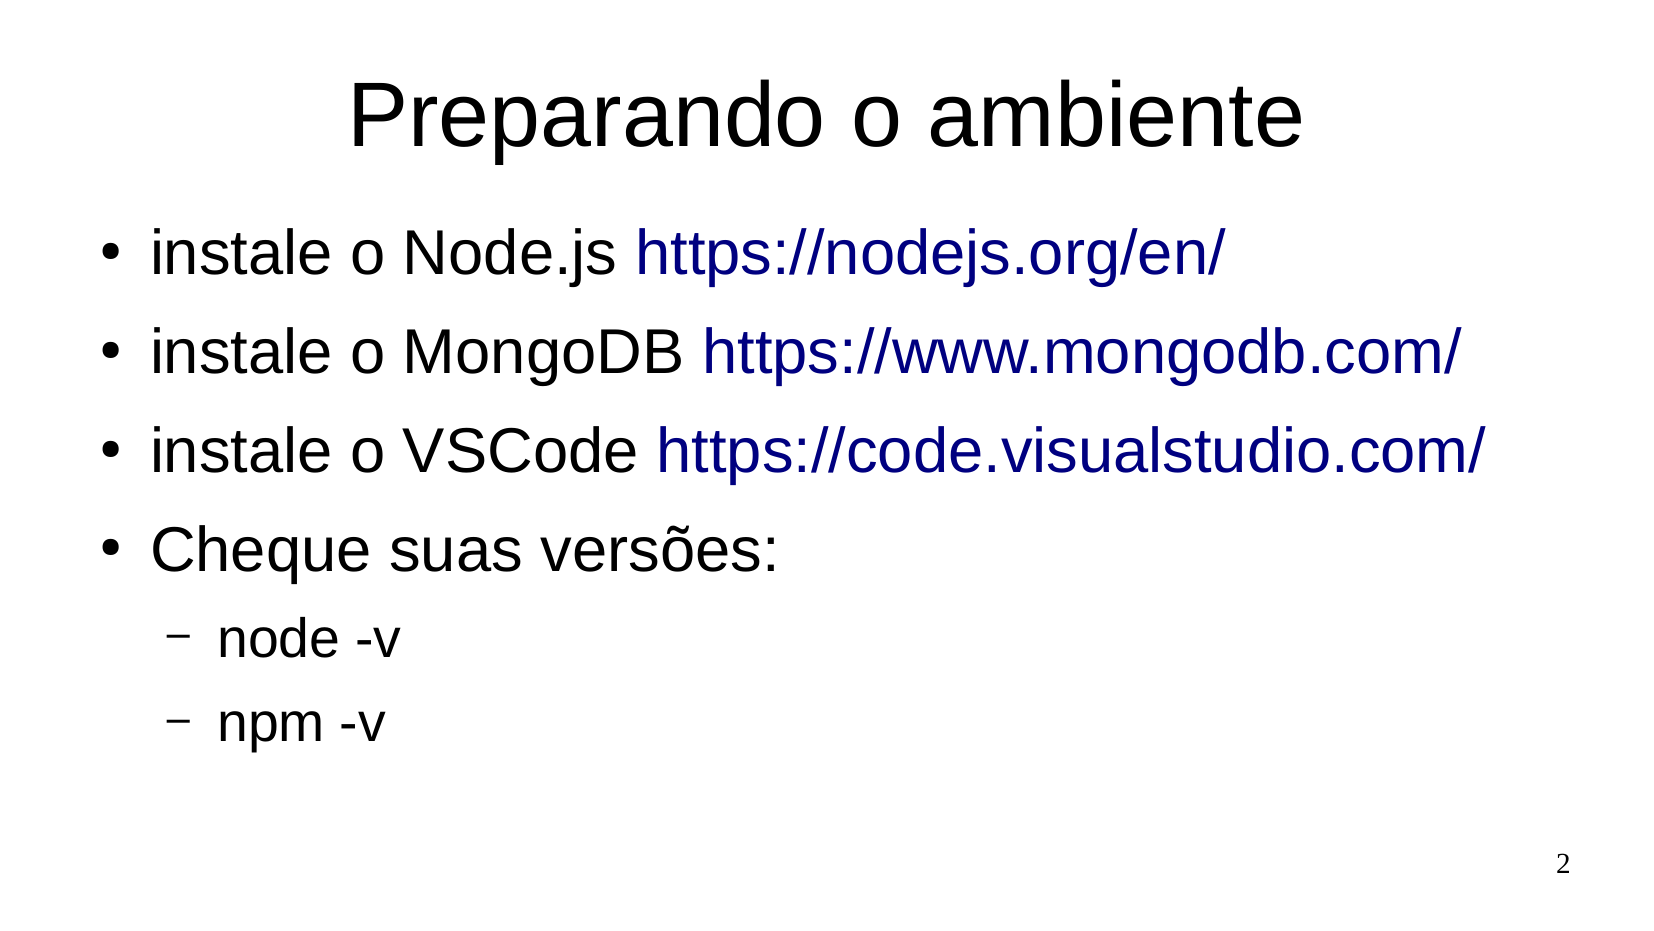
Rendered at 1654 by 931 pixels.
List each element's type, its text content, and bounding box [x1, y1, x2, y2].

list instale o Node.js https://nodejs.org/en/ instale o MongoDB https://www.mongodb.com/ instale o VSCode https://code.visualstudio.com/ Cheque suas versões: node -v npm -v [82, 217, 1571, 758]
title Preparando o ambiente [82, 37, 1571, 193]
